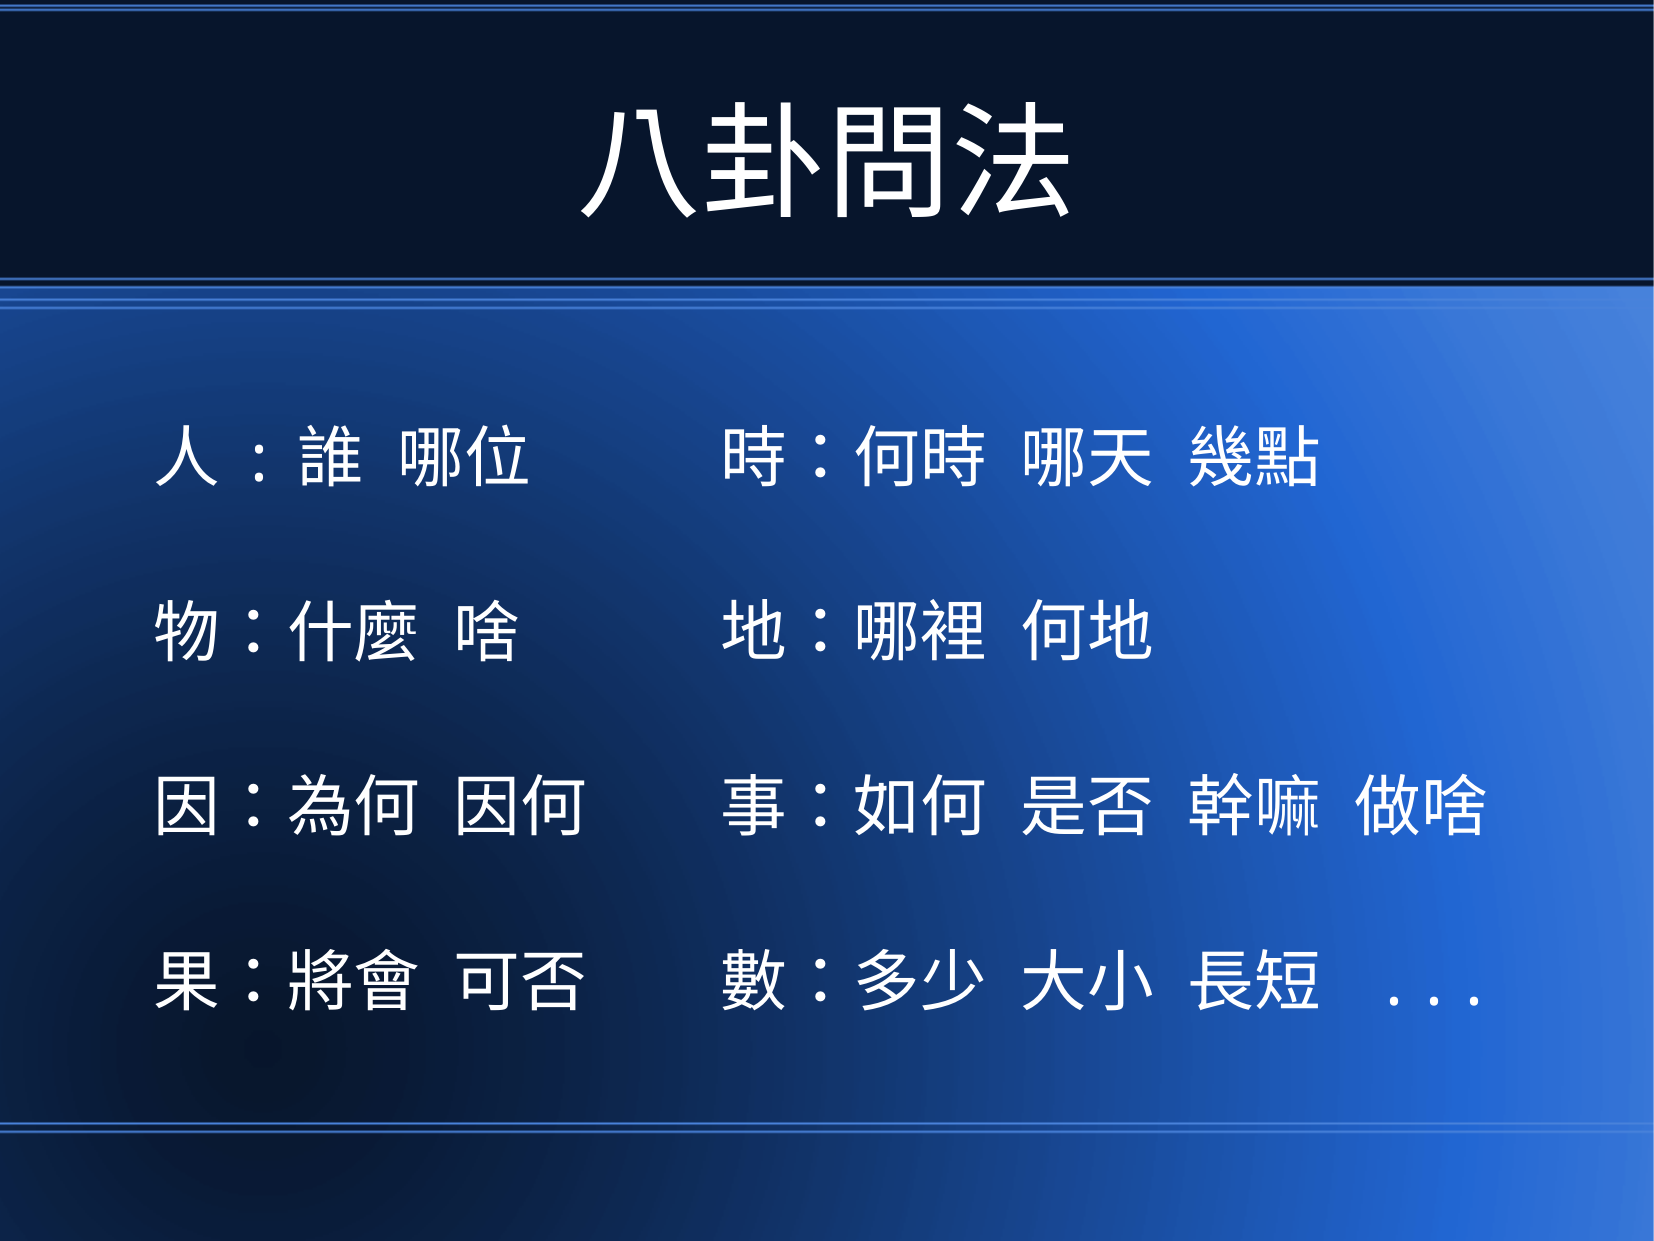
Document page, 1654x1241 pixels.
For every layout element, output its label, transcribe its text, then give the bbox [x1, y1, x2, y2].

title 八卦問法 [82, 49, 1571, 257]
list 時：何時 哪天 幾點 地：哪裡 何地 事：如何 是否 幹嘛 做啥 數：多少 大小 長短 ... [720, 355, 1630, 1241]
list 人:誰 哪位 物：什麼 啥 因：為何 因何 果：將會 可否 [153, 355, 720, 934]
picture [0, 0, 1654, 1241]
